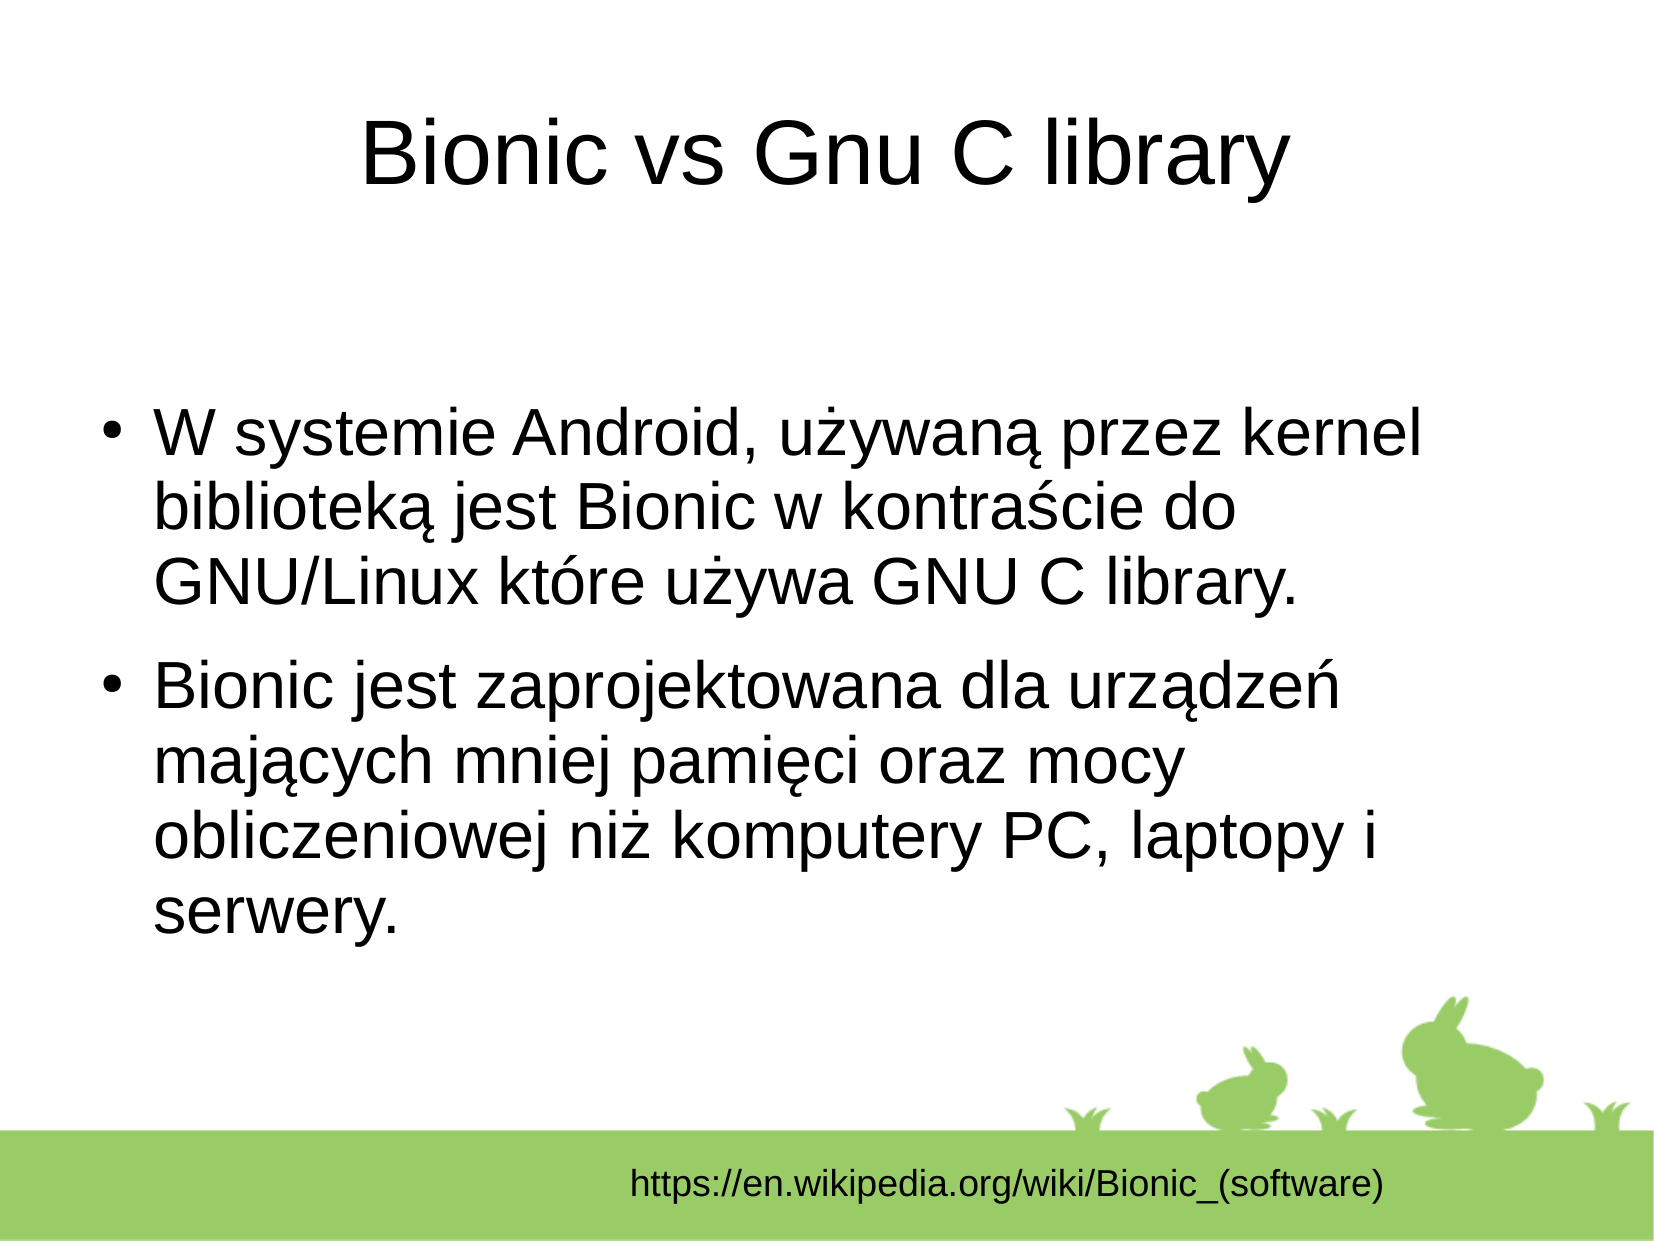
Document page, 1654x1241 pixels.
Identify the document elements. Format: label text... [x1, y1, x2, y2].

list W systemie Android, używaną przez kernel biblioteką jest Bionic w kontraście do GNU/Linux które używa GNU C library. Bionic jest zaprojektowana dla urządzeń mających mniej pamięci oraz mocy obliczeniowej niż komputery PC, laptopy i serwery. [82, 290, 1571, 1010]
title Bionic vs Gnu C library [82, 49, 1571, 257]
picture [0, 0, 1654, 1241]
text_box https://en.wikipedia.org/wiki/Bionic_(software) [615, 1155, 1501, 1241]
